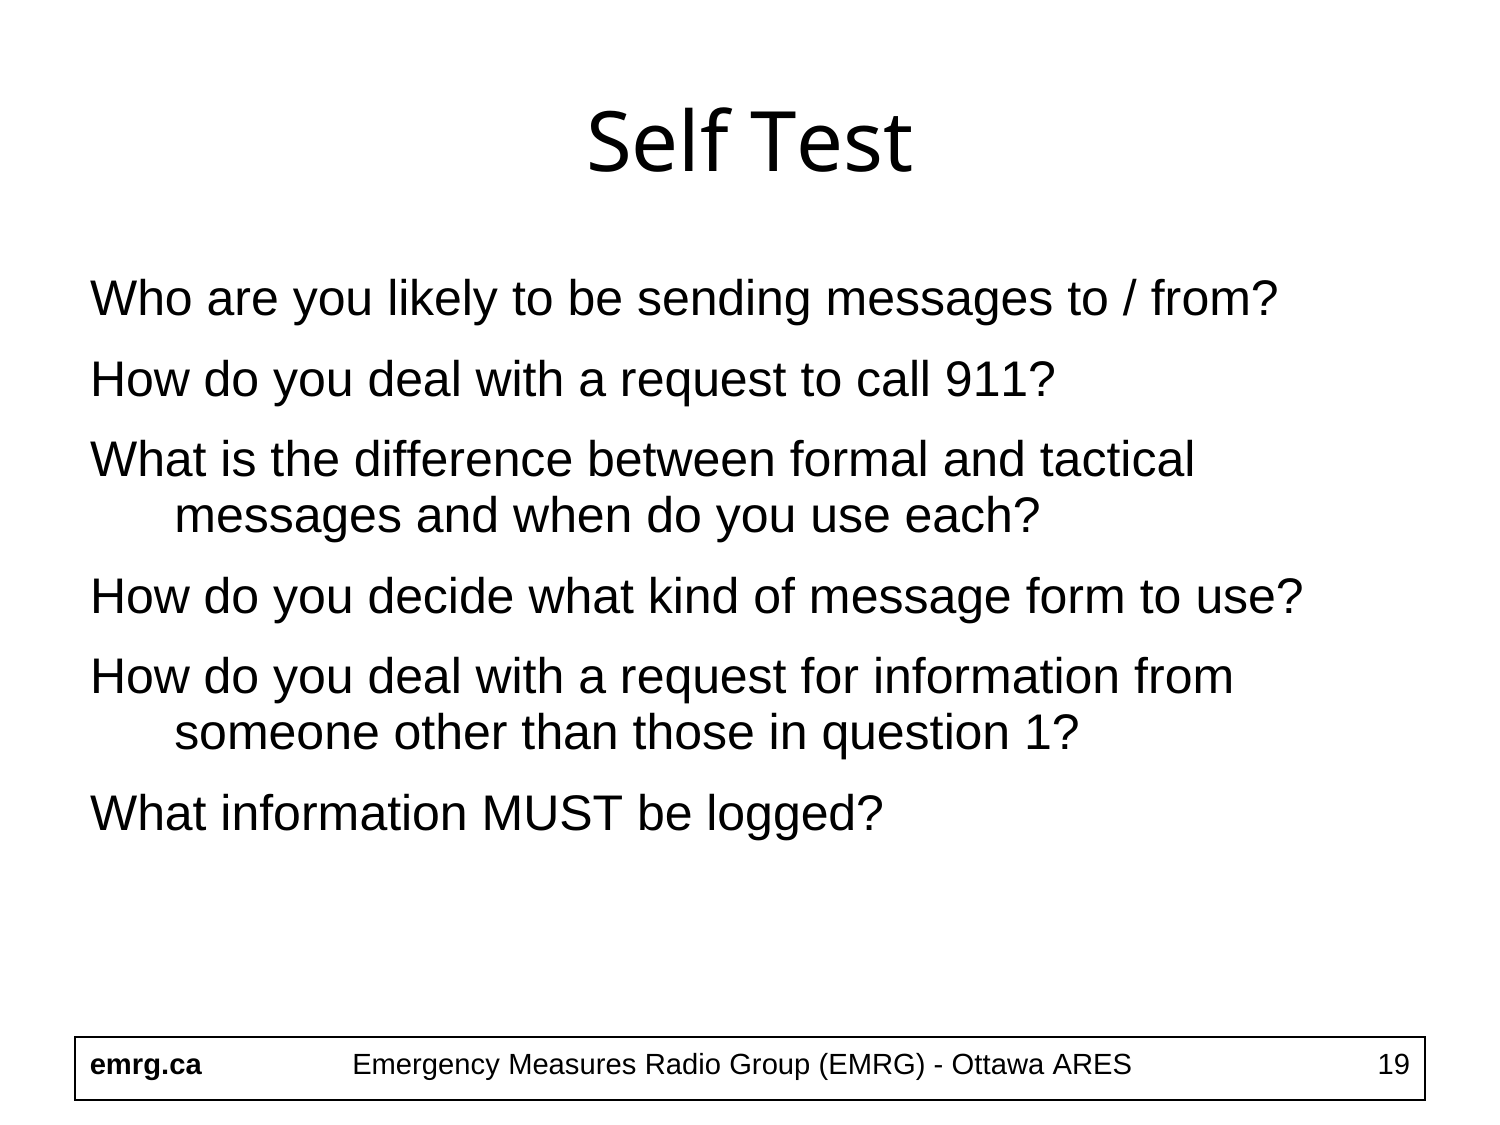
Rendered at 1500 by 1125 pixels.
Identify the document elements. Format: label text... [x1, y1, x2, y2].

text_box <number> [1246, 1037, 1426, 1103]
text_box Emergency Measures Radio Group (EMRG) - Ottawa ARES [247, 1037, 1238, 1103]
title Self Test [75, 45, 1426, 233]
list Who are you likely to be sending messages to / from? How do you deal with a request to call 911? What is the difference between formal and tactical messages and when do you use each? How do you decide what kind of message form to use? How do you deal with a request for information from someone other than those in question 1? What information MUST be logged? [75, 262, 1426, 1006]
